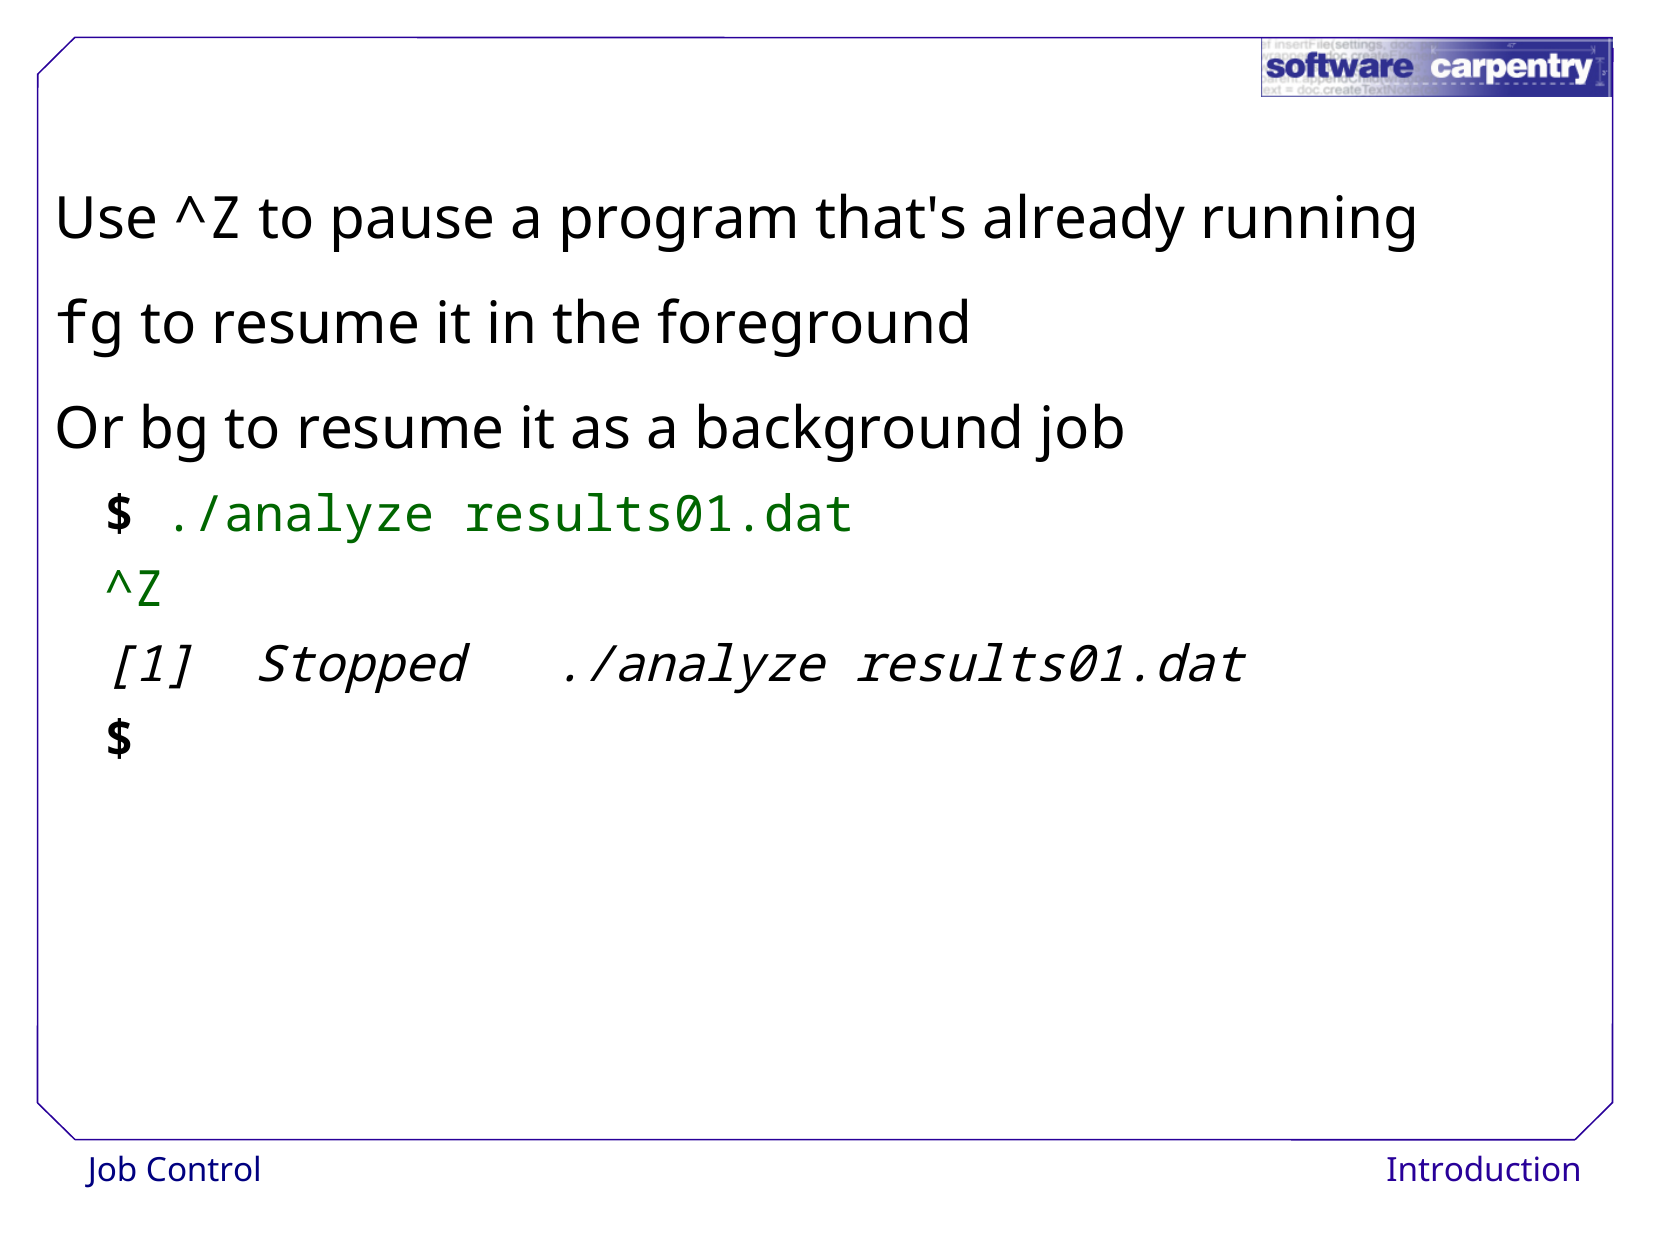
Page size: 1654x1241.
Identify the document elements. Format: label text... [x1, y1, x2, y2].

text_box Use ^Z to pause a program that's already running fg to resume it in the foreground Or bg to resume it as a background job [40, 138, 1585, 469]
picture [1261, 39, 1613, 97]
text_box $ ./analyze results01.dat ^Z [1] Stopped ./analyze results01.dat $ [89, 469, 1512, 1093]
